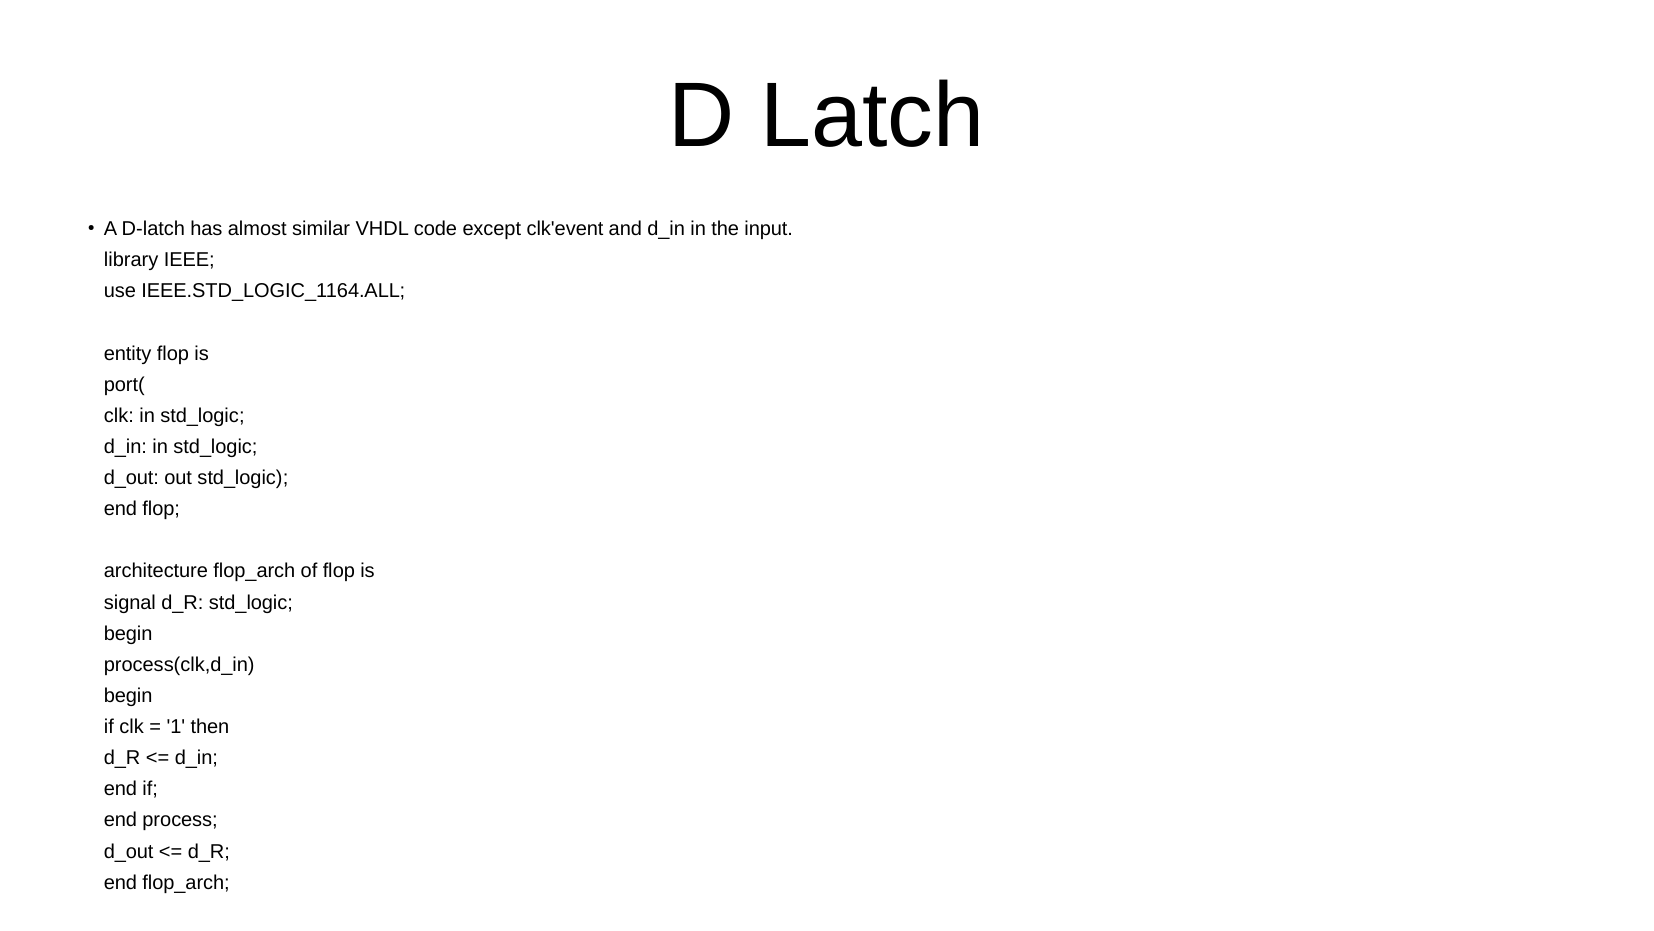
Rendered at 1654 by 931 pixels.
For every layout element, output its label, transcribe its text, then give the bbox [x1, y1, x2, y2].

title D Latch [82, 37, 1571, 193]
list A D-latch has almost similar VHDL code except clk'event and d_in in the input. library IEEE; use IEEE.STD_LOGIC_1164.ALL; entity flop is port( clk: in std_logic; d_in: in std_logic; d_out: out std_logic); end flop; architecture flop_arch of flop is signal d_R: std_logic; begin process(clk,d_in) begin if clk = '1' then d_R <= d_in; end if; end process; d_out <= d_R; end flop_arch; [82, 217, 1571, 916]
